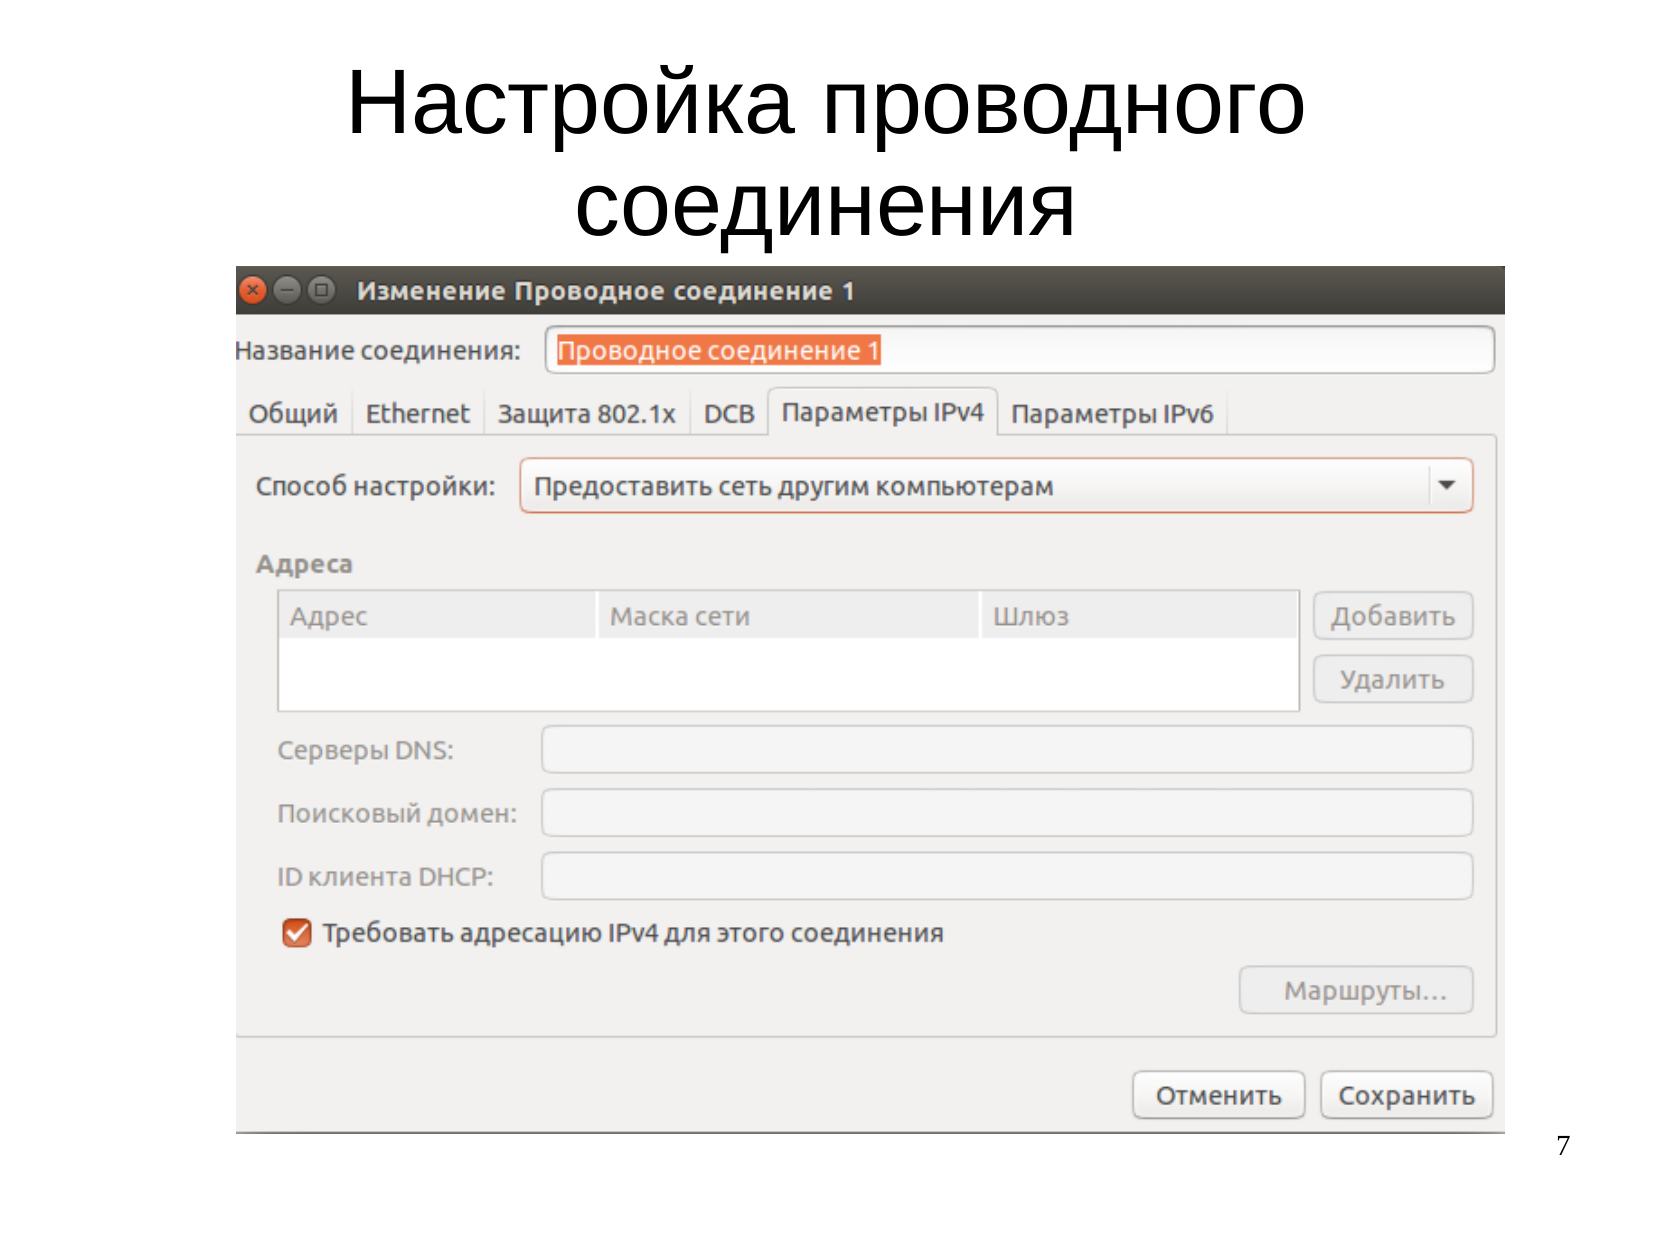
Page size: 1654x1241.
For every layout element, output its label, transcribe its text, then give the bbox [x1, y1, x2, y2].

picture [236, 266, 1505, 1134]
title Настройка проводного соединения [82, 49, 1571, 257]
